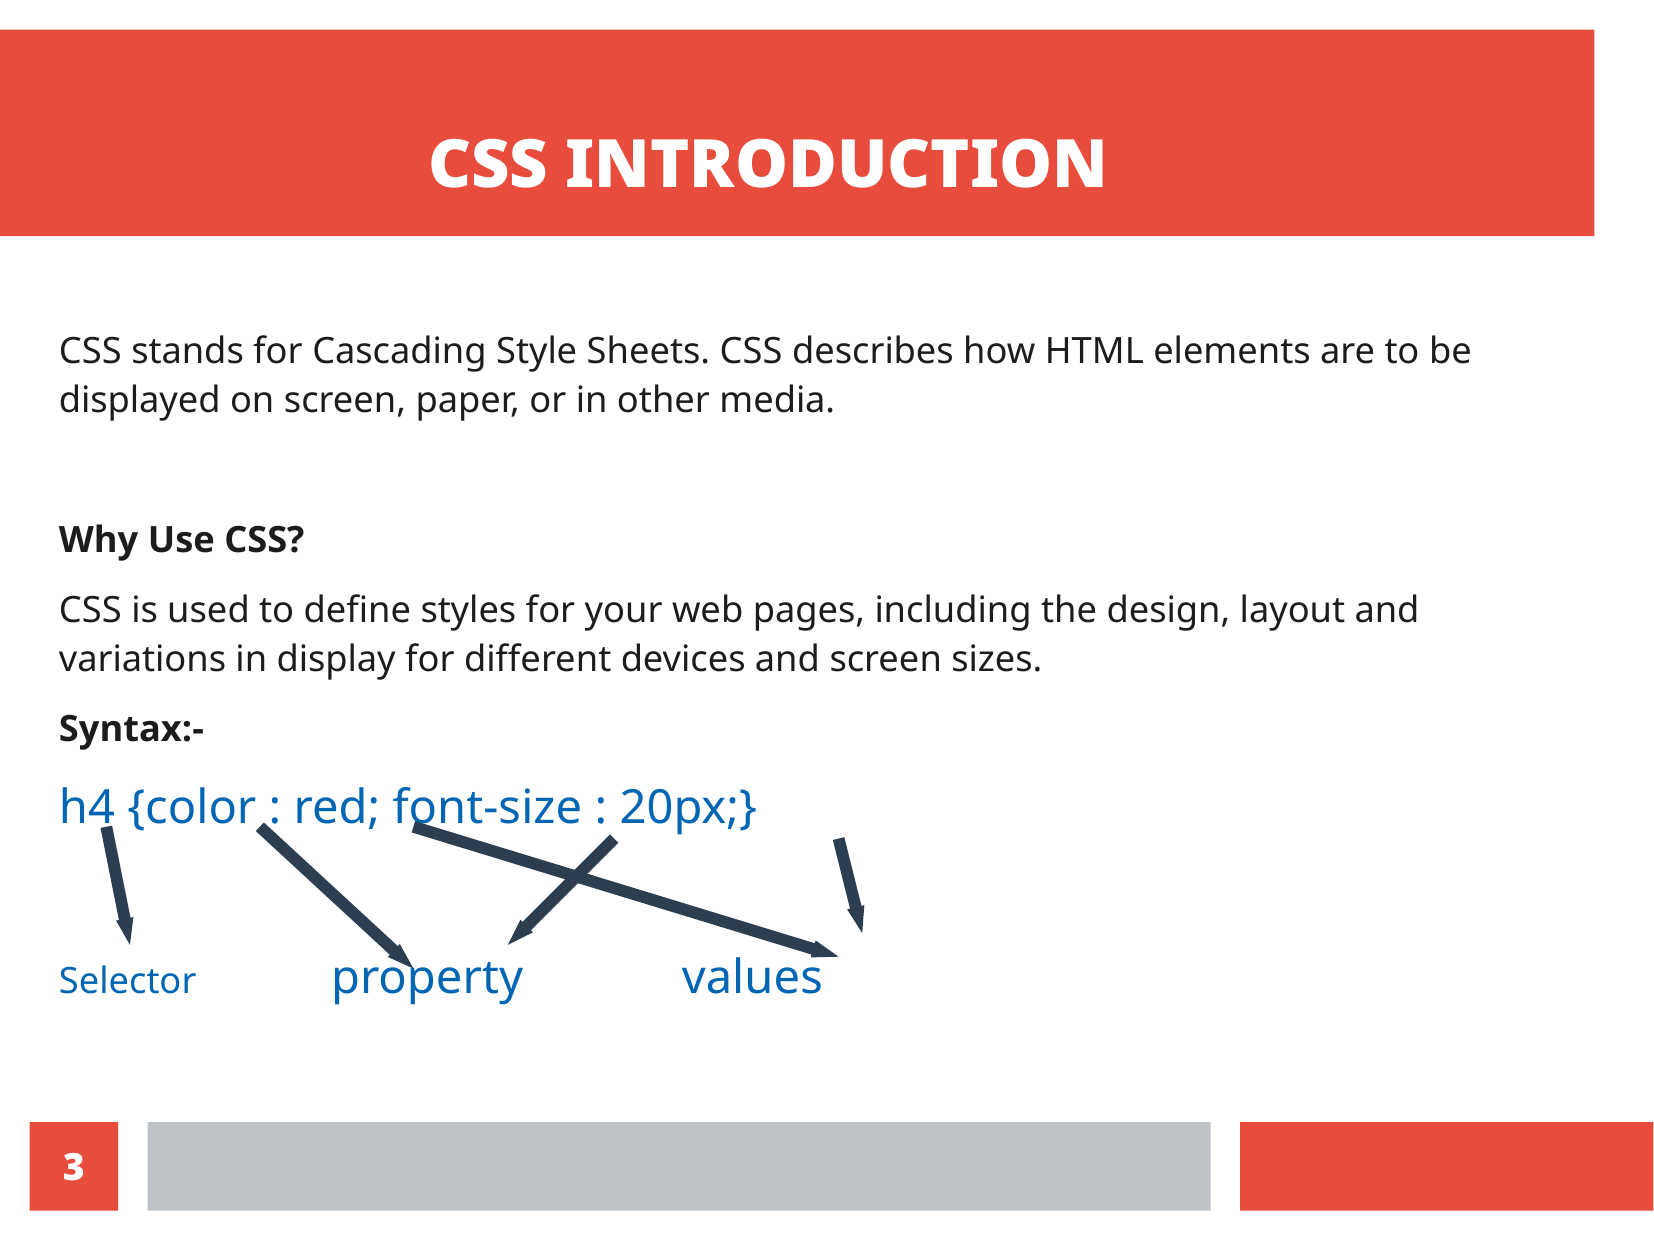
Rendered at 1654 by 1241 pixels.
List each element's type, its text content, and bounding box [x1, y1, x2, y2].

title CSS INTRODUCTION [59, 59, 1595, 207]
list CSS stands for Cascading Style Sheets. CSS describes how HTML elements are to be displayed on screen, paper, or in other media. Why Use CSS? CSS is used to define styles for your web pages, including the design, layout and variations in display for different devices and screen sizes. Syntax:- h4 {color : red; font-size : 20px;} Selector property values [59, 324, 1565, 1093]
